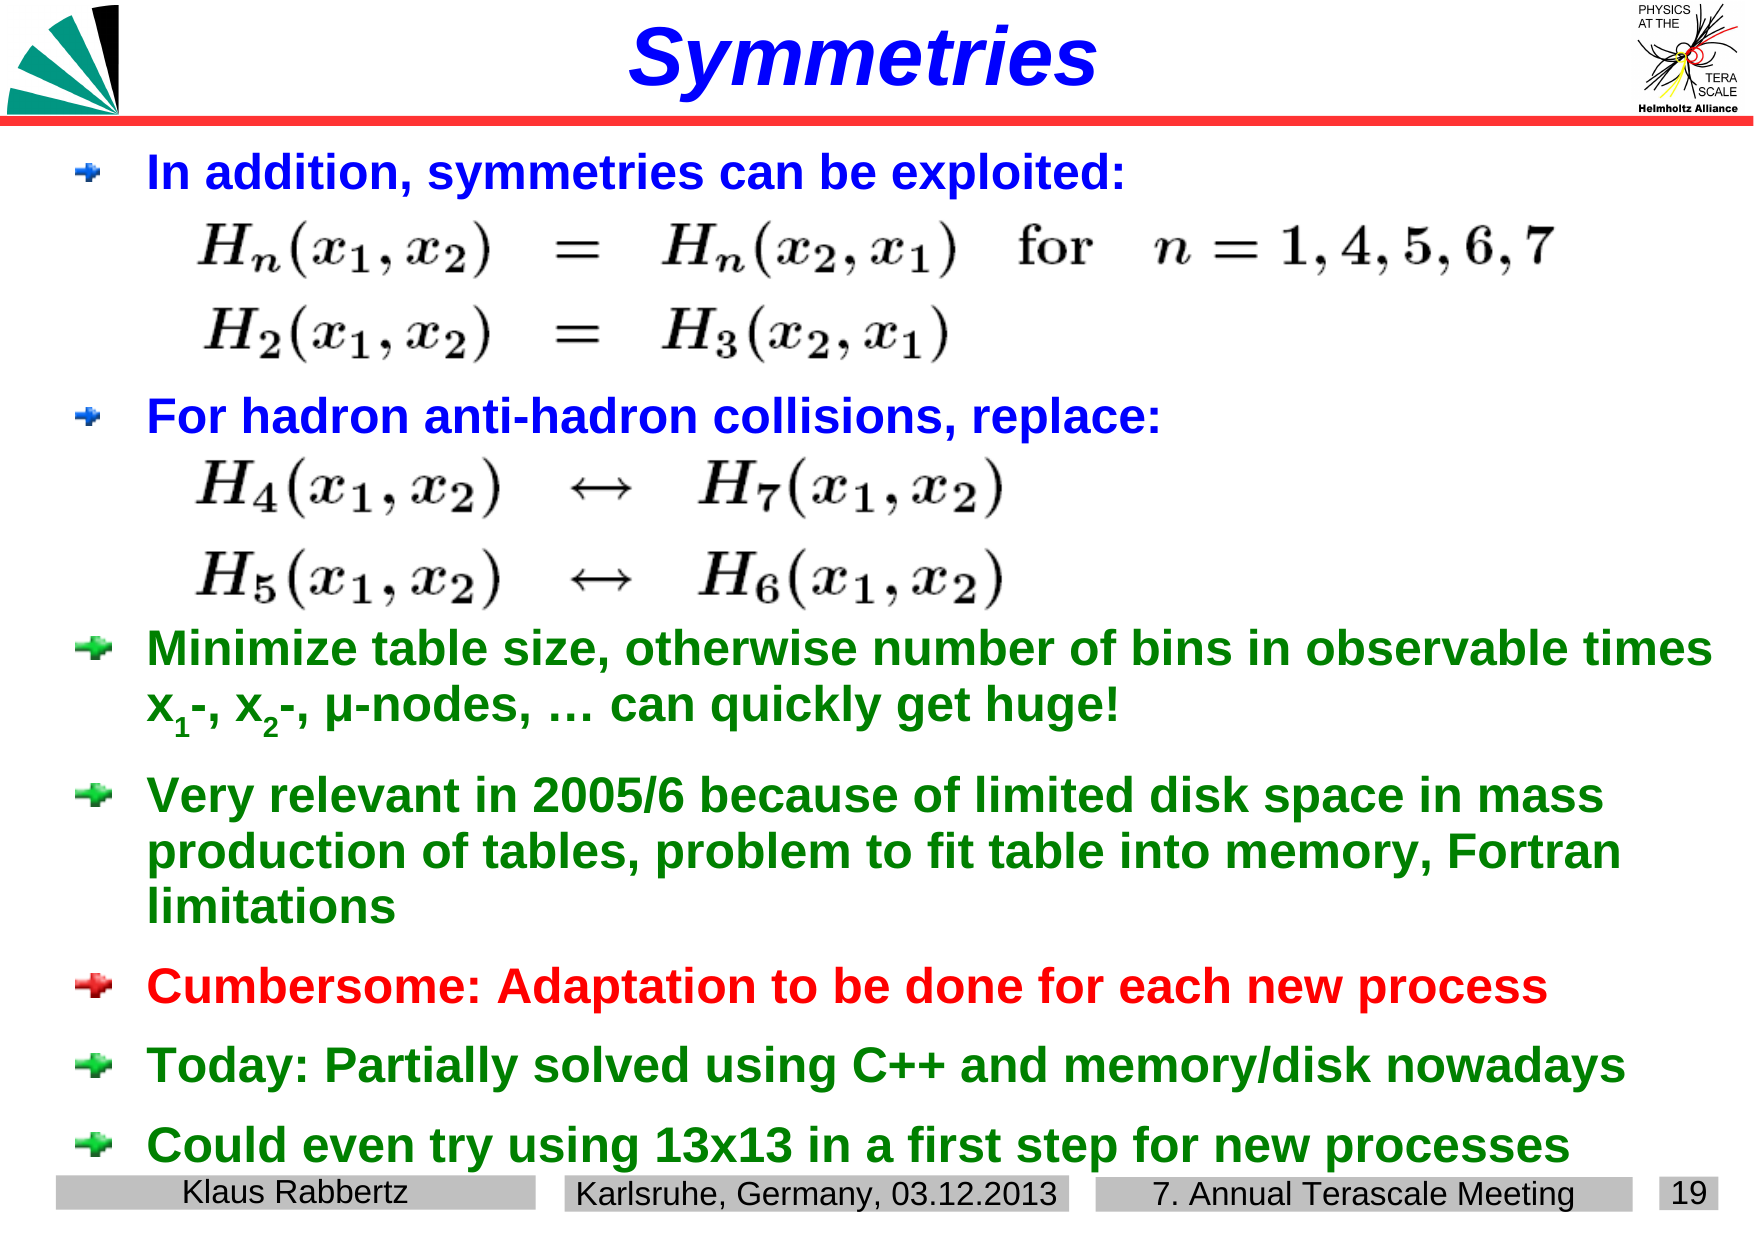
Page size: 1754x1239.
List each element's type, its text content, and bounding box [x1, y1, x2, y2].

picture [187, 206, 1567, 378]
picture [183, 451, 1021, 620]
picture [1631, 1, 1745, 115]
title Symmetries [123, 0, 1606, 114]
list In addition, symmetries can be exploited: [16, 144, 1725, 203]
list Minimize table size, otherwise number of bins in observable times x1-, x2-, μ-nodes, … can quickly get huge! Very relevant in 2005/6 because of limited disk space in mass production of tables, problem to fit table into memory, Fortran limitations Cumbersome: Adaptation to be done for each new process Today: Partially solved using C++ and memory/disk nowadays Could even try using 13x13 in a first step for new processes [16, 620, 1742, 1173]
list For hadron anti-hadron collisions, replace: [16, 388, 1739, 451]
picture [7, 5, 119, 116]
